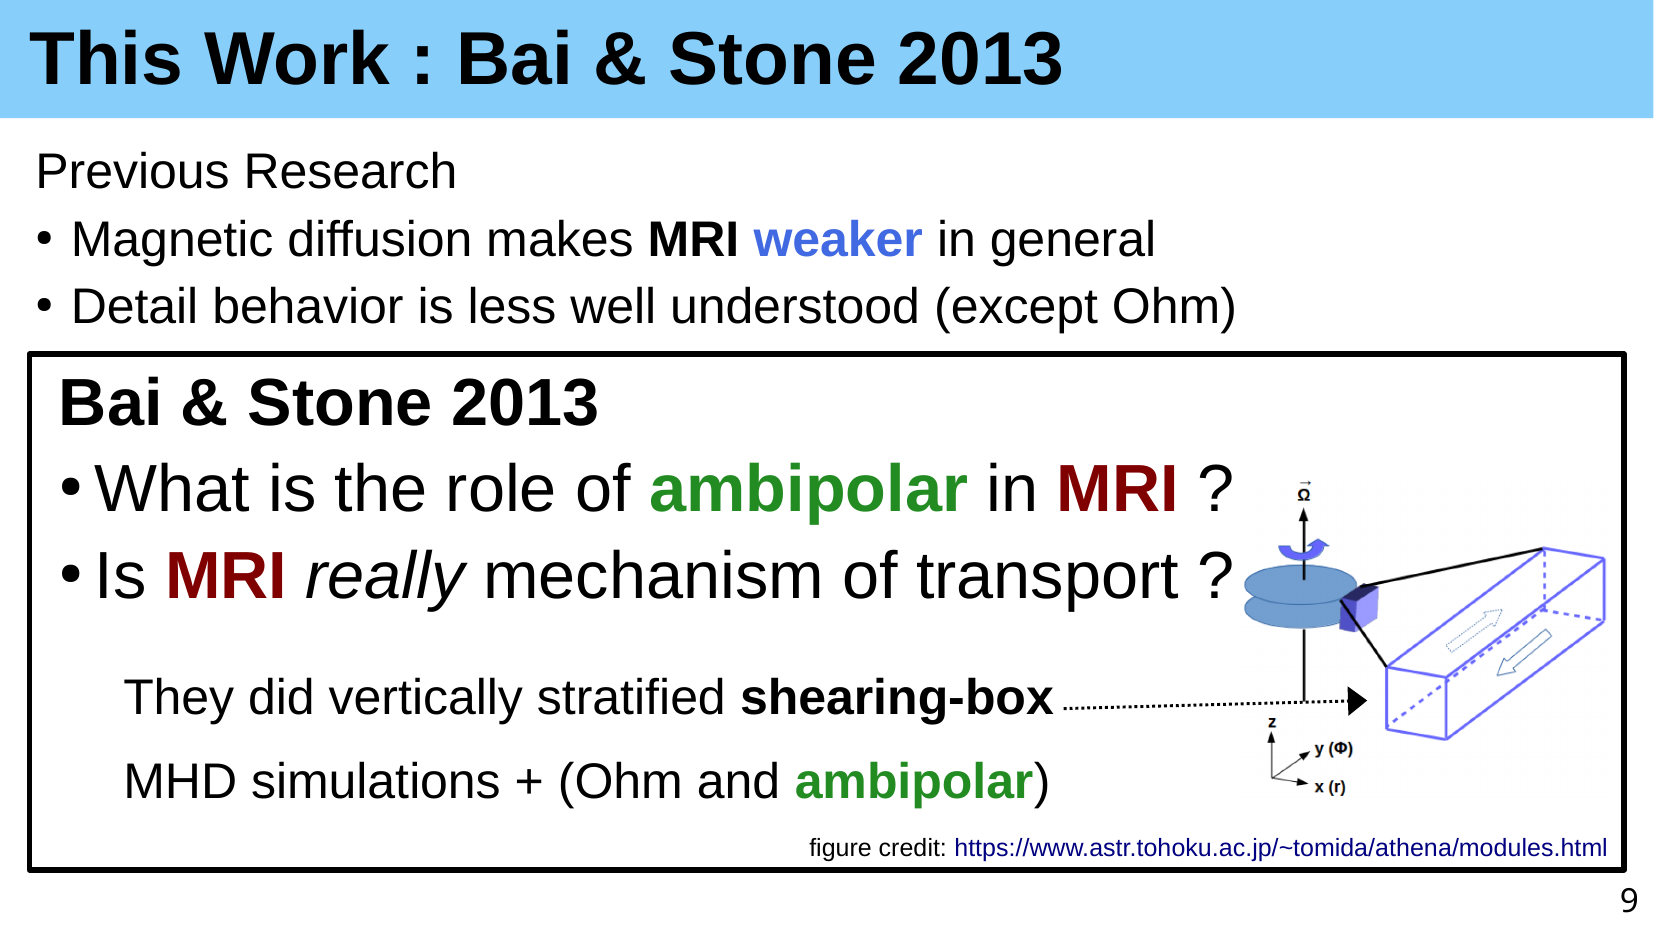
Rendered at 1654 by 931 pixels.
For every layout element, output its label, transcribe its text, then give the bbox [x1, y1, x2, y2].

text_box figure credit: https://www.astr.tohoku.ac.jp/~tomida/athena/modules.html [767, 826, 1625, 870]
picture [1240, 477, 1608, 798]
text_box They did vertically stratified shearing-box MHD simulations + (Ohm and ambipolar) [84, 624, 1093, 827]
title This Work : Bai & Stone 2013 [0, 0, 1654, 119]
text_box Previous Research Magnetic diffusion makes MRI weaker in general Detail behavior is less well understood (except Ohm) [20, 136, 1329, 342]
text_box Bai & Stone 2013 What is the role of ambipolar in MRI ? Is MRI really mechanism of transport ? [29, 354, 1625, 870]
